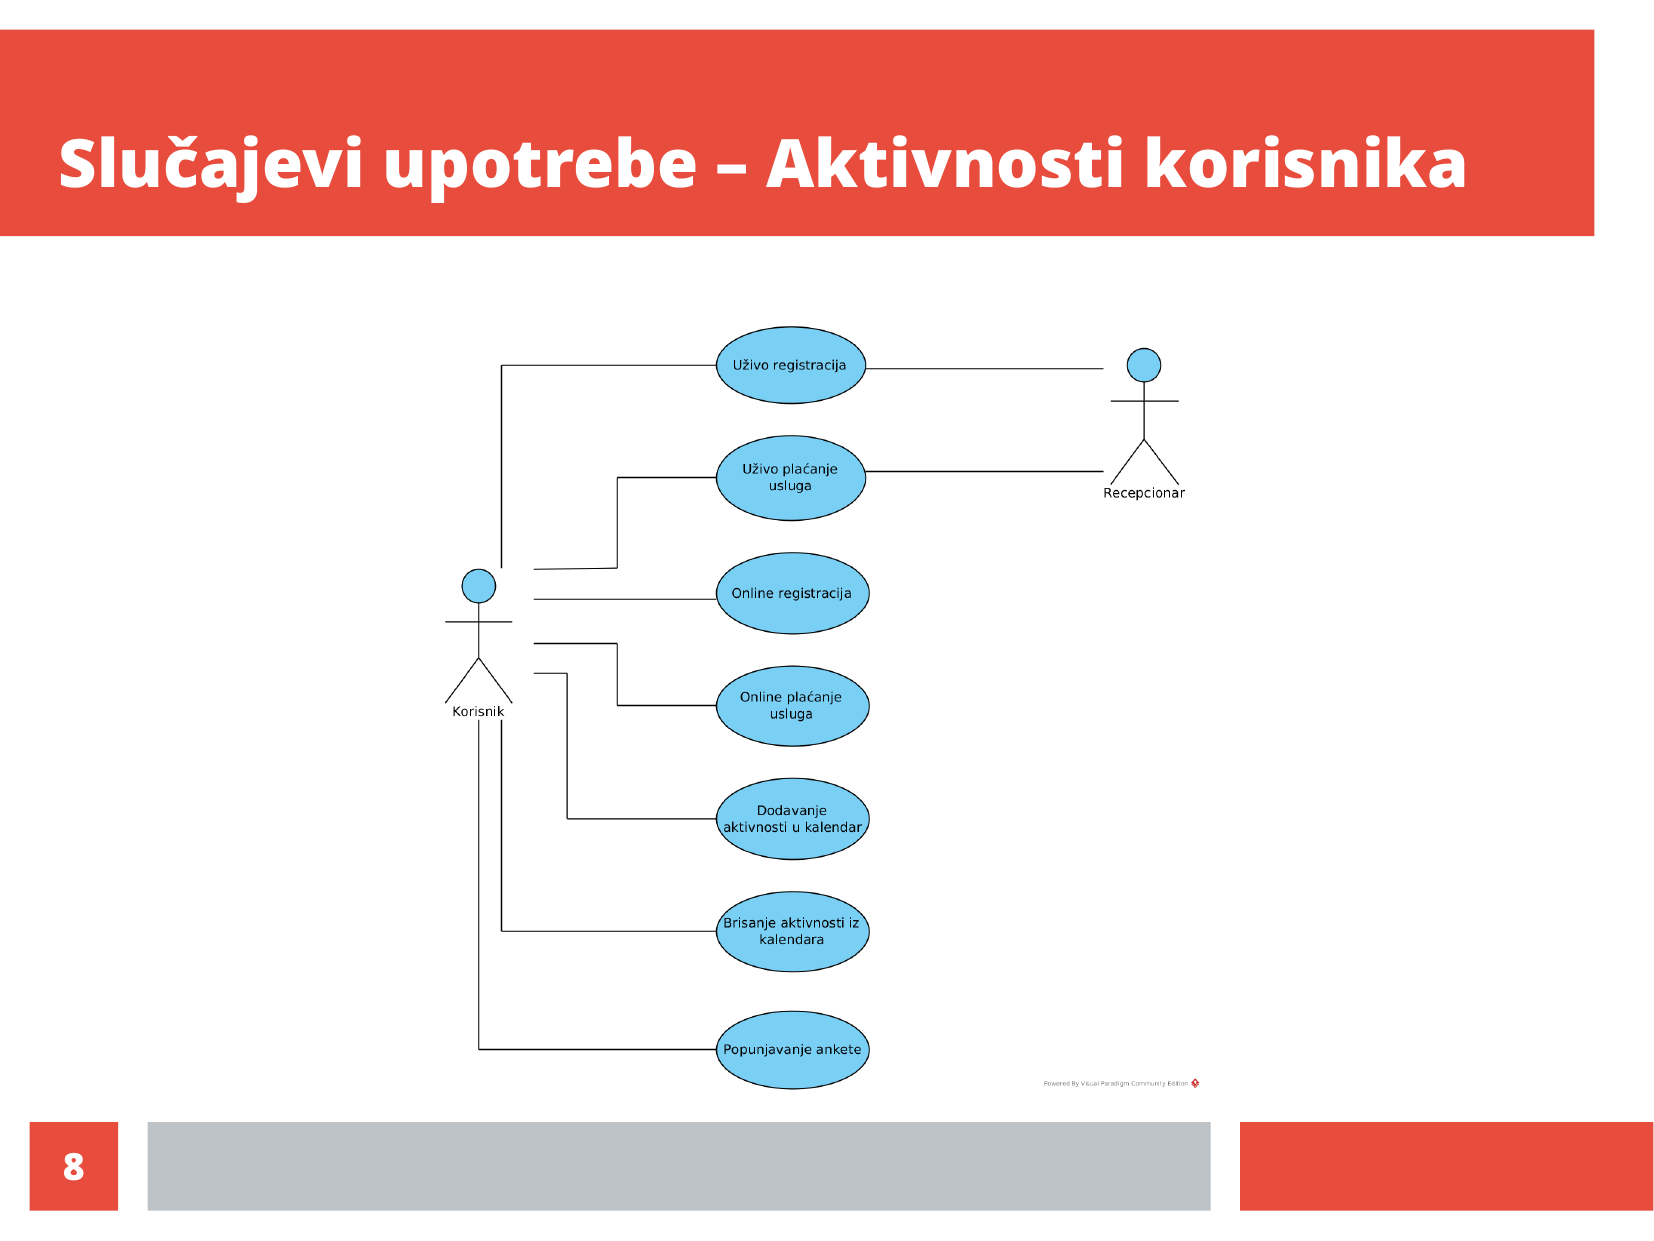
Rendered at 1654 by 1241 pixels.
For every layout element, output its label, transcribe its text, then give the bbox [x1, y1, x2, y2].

picture [422, 324, 1202, 1093]
title Slučajevi upotrebe – Aktivnosti korisnika [59, 59, 1595, 207]
